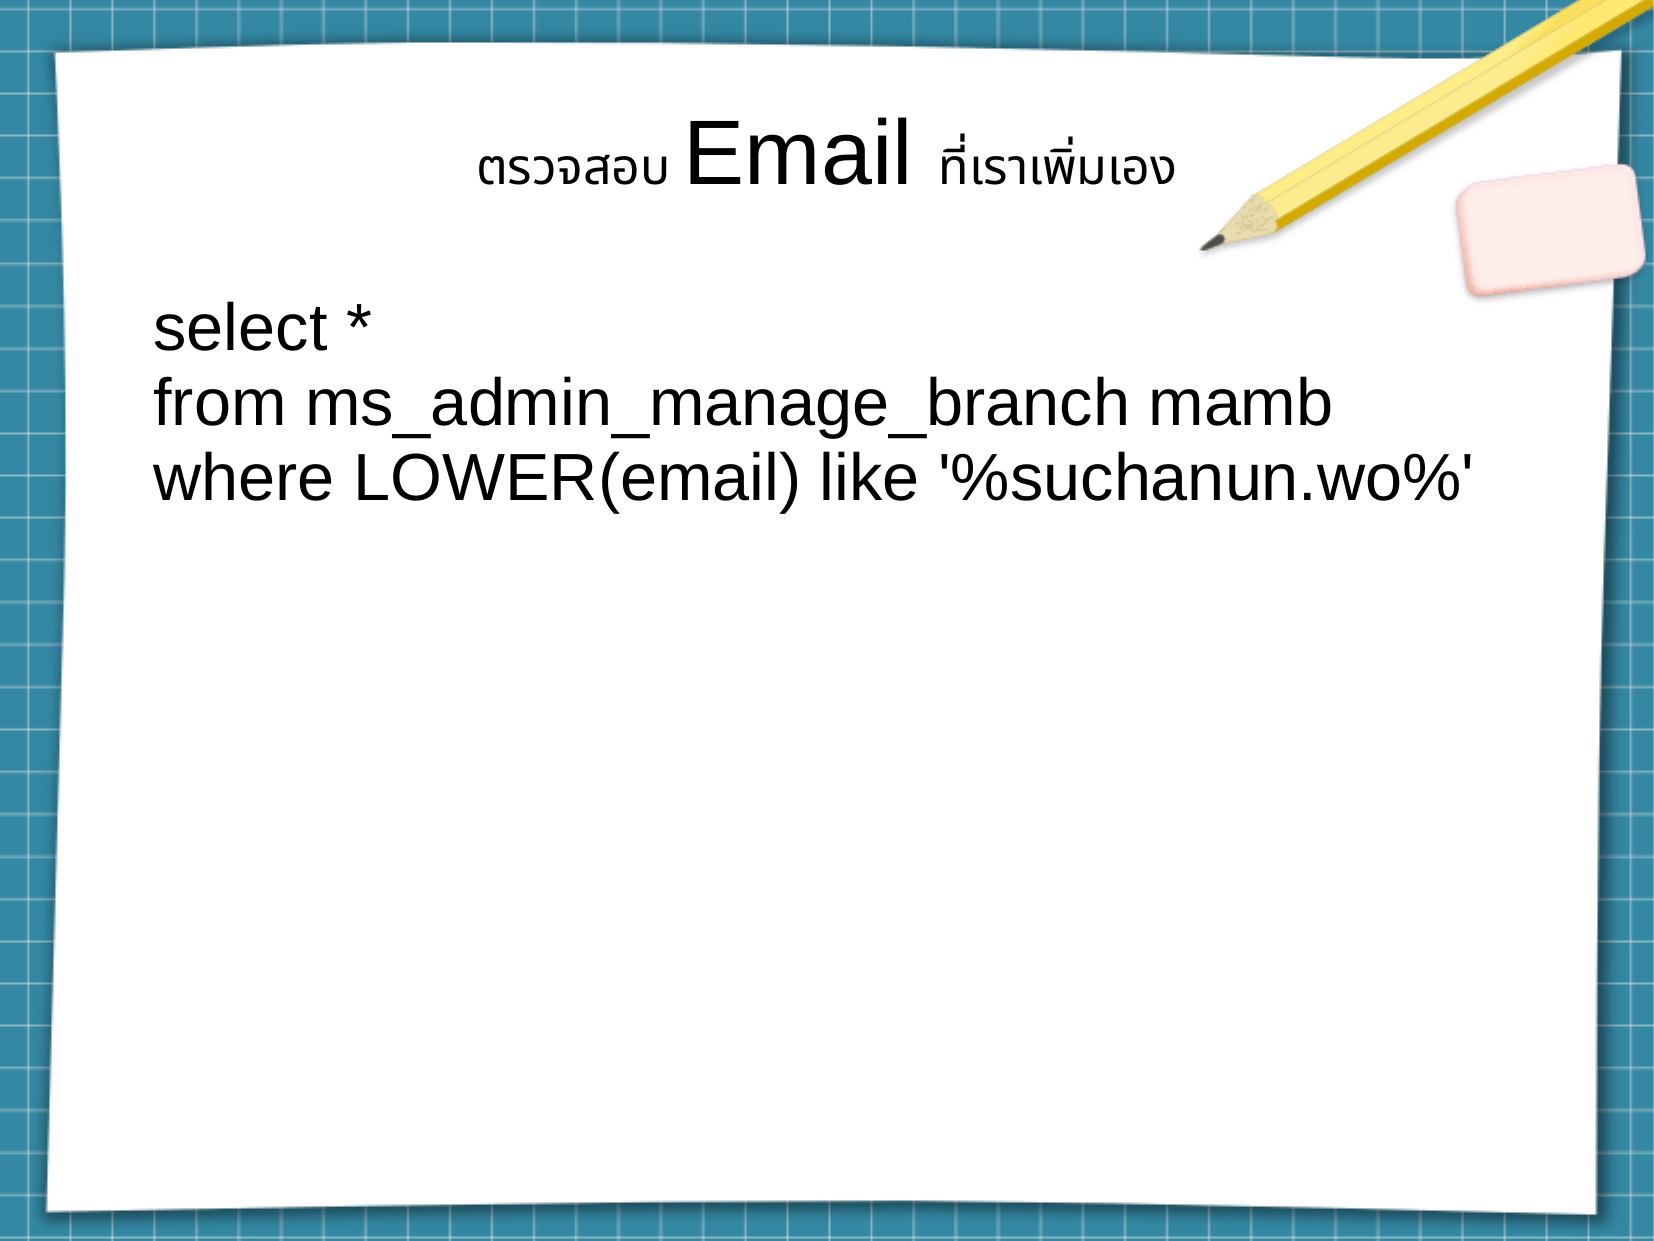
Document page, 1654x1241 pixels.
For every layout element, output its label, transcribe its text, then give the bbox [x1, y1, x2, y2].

title ตรวจสอบ Email ที่เราเพิ่มเอง [82, 49, 1571, 257]
picture [0, 0, 1654, 1241]
list select * from ms_admin_manage_branch mamb where LOWER(email) like '%suchanun.wo%' [82, 290, 1571, 1010]
